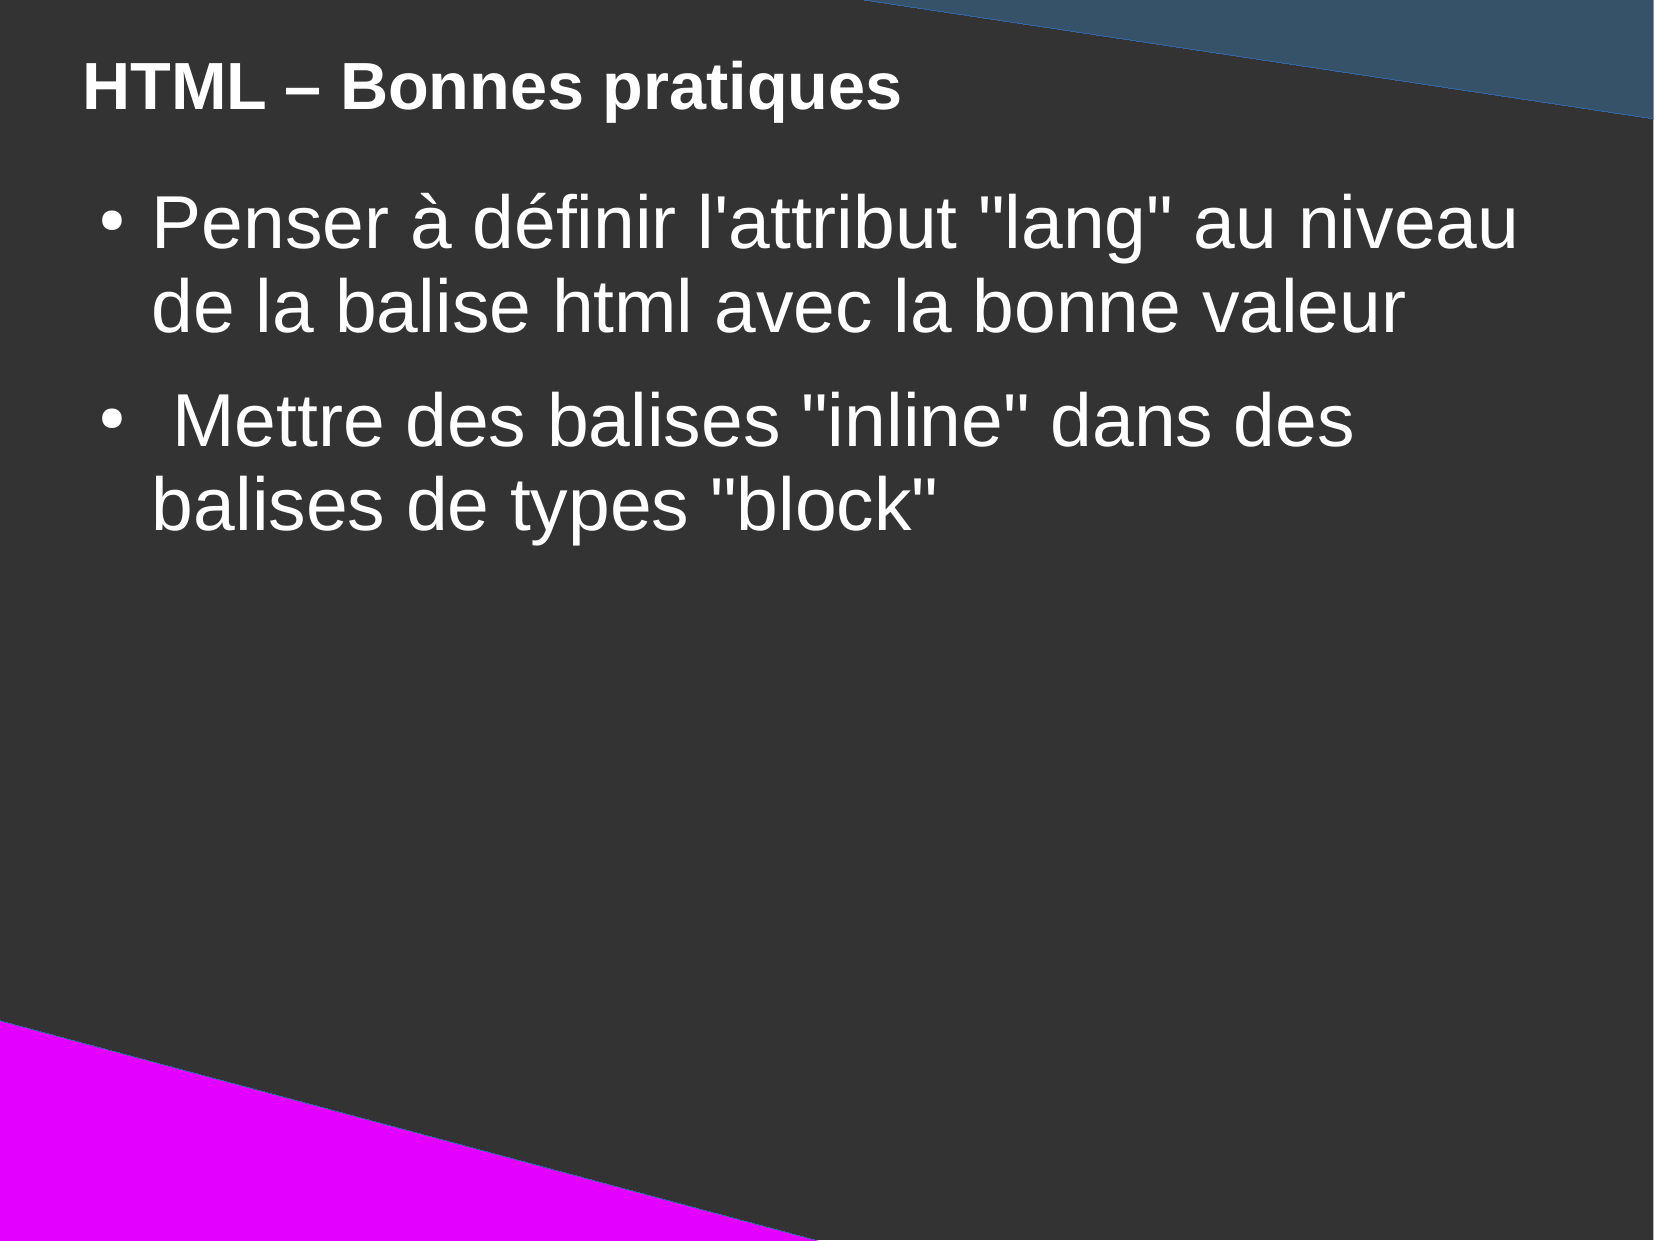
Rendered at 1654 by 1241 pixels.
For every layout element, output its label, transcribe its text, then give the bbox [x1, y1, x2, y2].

title HTML – Bonnes pratiques [82, 49, 1571, 152]
text_box [0, 1020, 819, 1241]
text_box [864, 0, 1654, 119]
list Penser à définir l'attribut "lang" au niveau de la balise html avec la bonne valeur Mettre des balises "inline" dans des balises de types "block" [80, 180, 1605, 1052]
